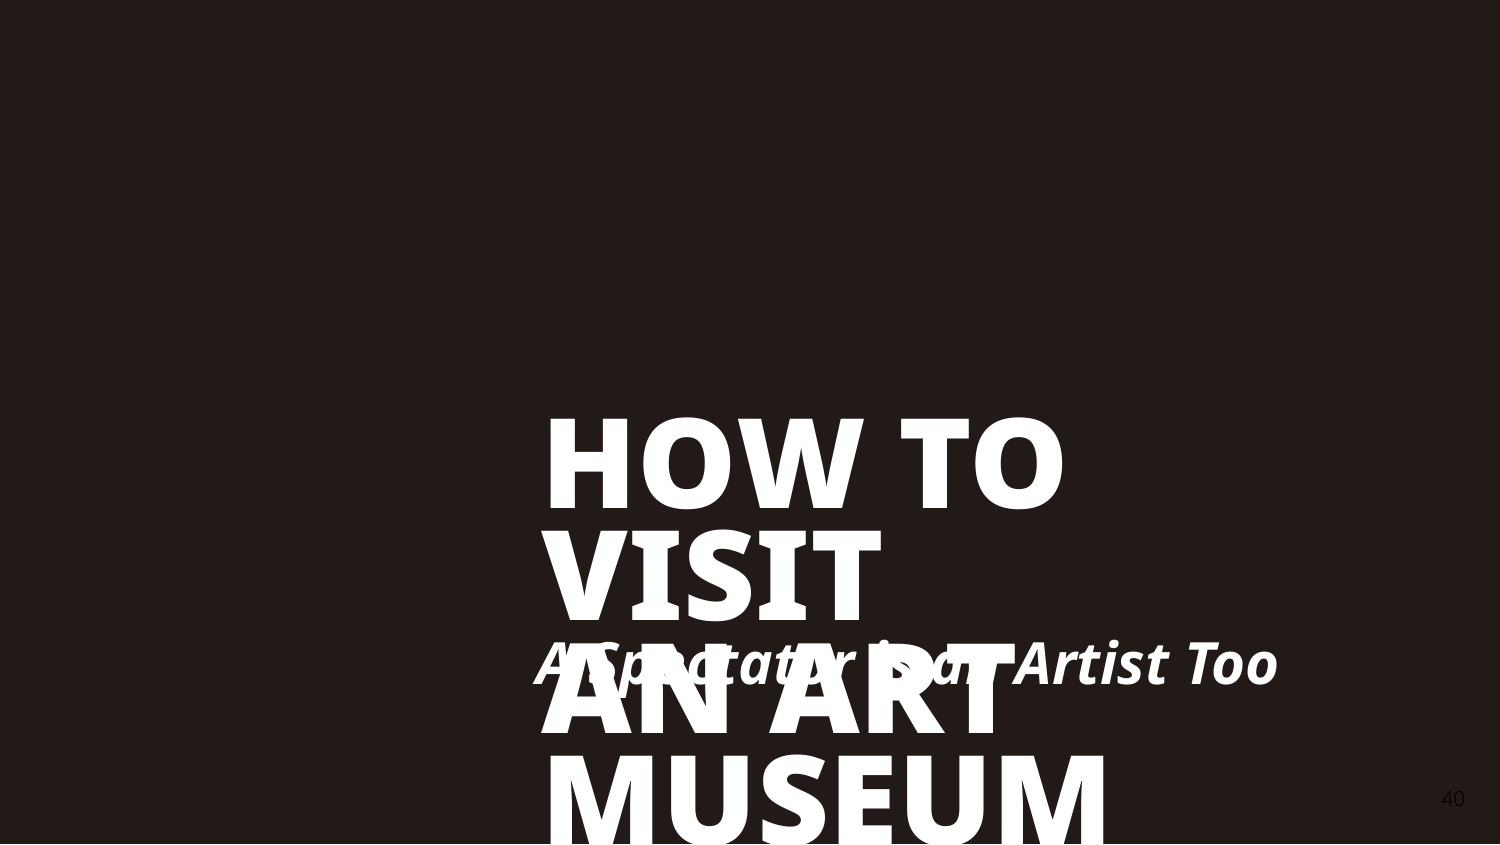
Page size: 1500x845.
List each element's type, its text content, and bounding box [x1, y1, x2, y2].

title How to Visit an Art Museum [526, 403, 1420, 681]
title A Spectator is an Artist Too [521, 611, 1394, 712]
